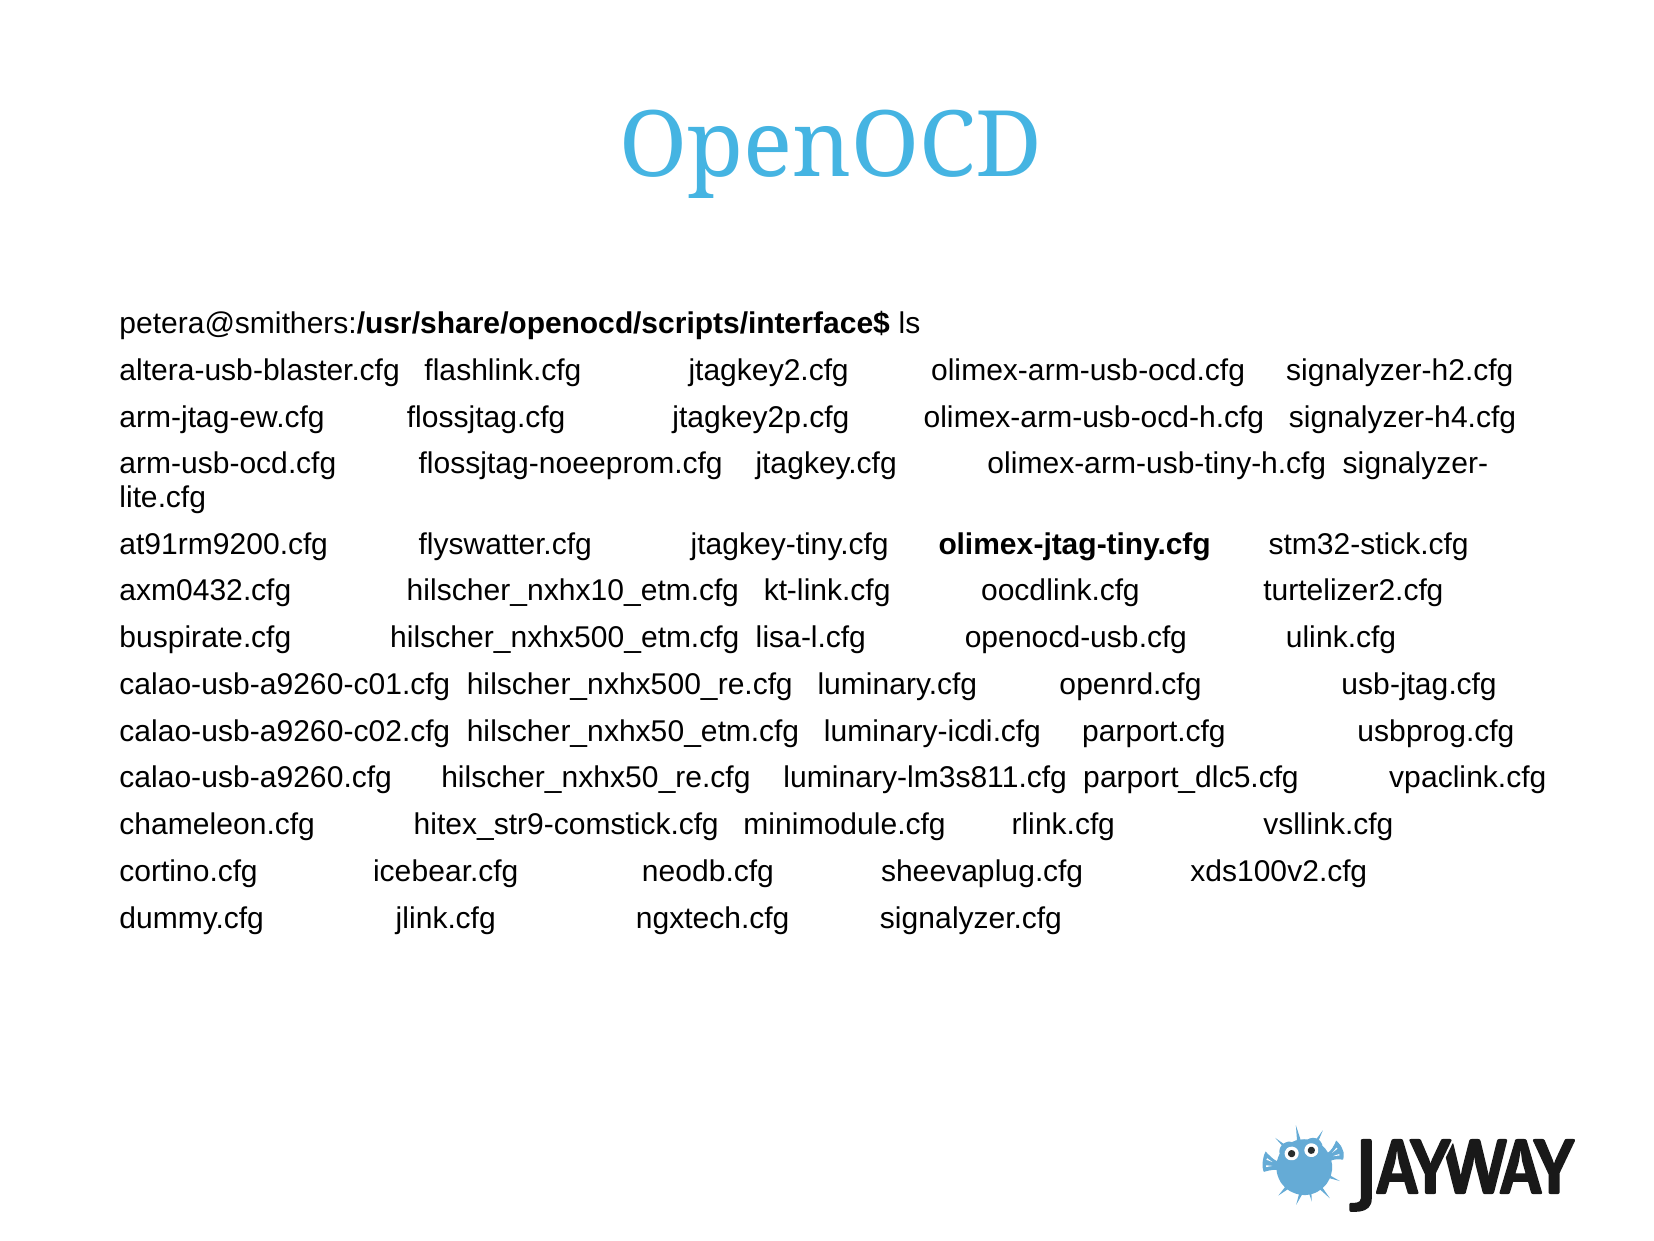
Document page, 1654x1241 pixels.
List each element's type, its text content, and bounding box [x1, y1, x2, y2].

title OpenOCD [87, 37, 1576, 245]
list petera@smithers:/usr/share/openocd/scripts/interface$ ls altera-usb-blaster.cfg flashlink.cfg jtagkey2.cfg olimex-arm-usb-ocd.cfg signalyzer-h2.cfg arm-jtag-ew.cfg flossjtag.cfg jtagkey2p.cfg olimex-arm-usb-ocd-h.cfg signalyzer-h4.cfg arm-usb-ocd.cfg flossjtag-noeeprom.cfg jtagkey.cfg olimex-arm-usb-tiny-h.cfg signalyzer-lite.cfg at91rm9200.cfg flyswatter.cfg jtagkey-tiny.cfg olimex-jtag-tiny.cfg stm32-stick.cfg axm0432.cfg hilscher_nxhx10_etm.cfg kt-link.cfg oocdlink.cfg turtelizer2.cfg buspirate.cfg hilscher_nxhx500_etm.cfg lisa-l.cfg openocd-usb.cfg ulink.cfg calao-usb-a9260-c01.cfg hilscher_nxhx500_re.cfg luminary.cfg openrd.cfg usb-jtag.cfg calao-usb-a9260-c02.cfg hilscher_nxhx50_etm.cfg luminary-icdi.cfg parport.cfg usbprog.cfg calao-usb-a9260.cfg hilscher_nxhx50_re.cfg luminary-lm3s811.cfg parport_dlc5.cfg vpaclink.cfg chameleon.cfg hitex_str9-comstick.cfg minimodule.cfg rlink.cfg vsllink.cfg cortino.cfg icebear.cfg neodb.cfg sheevaplug.cfg xds100v2.cfg dummy.cfg jlink.cfg ngxtech.cfg signalyzer.cfg [87, 306, 1576, 1088]
